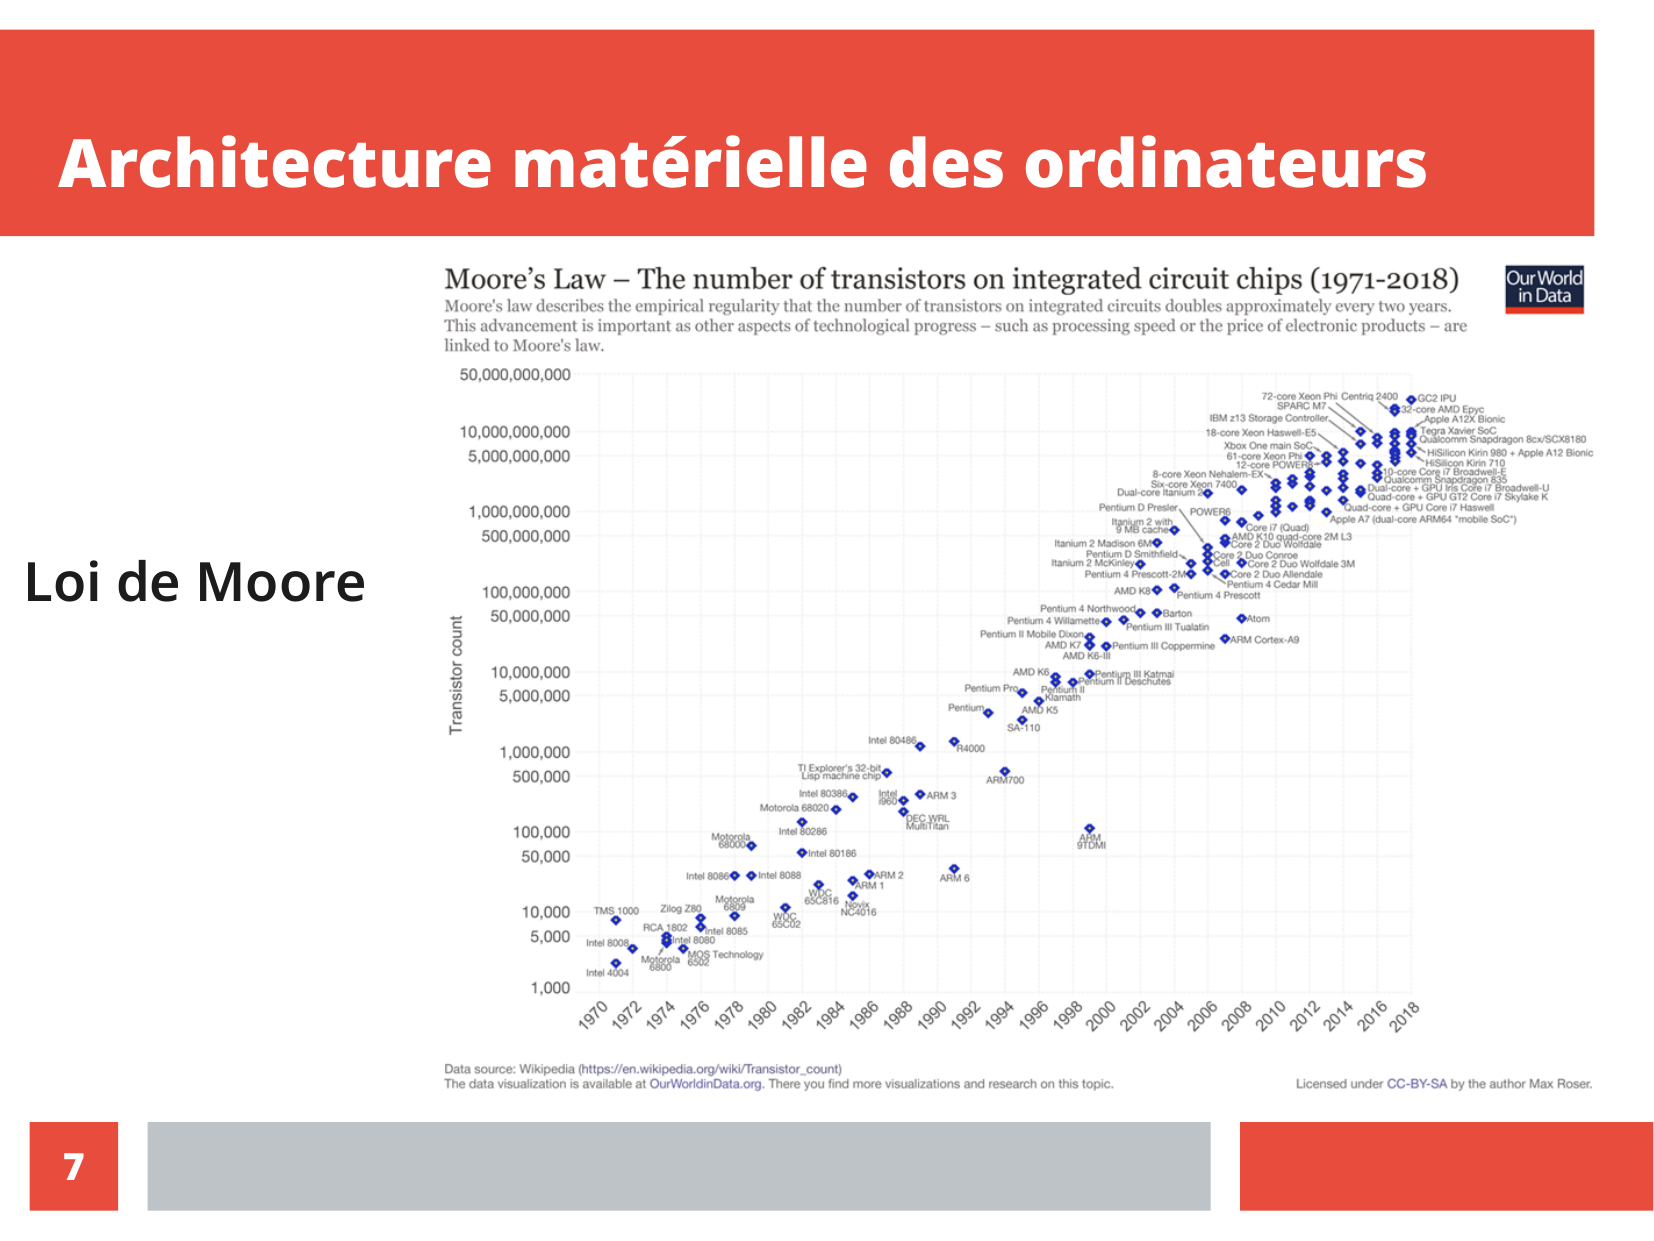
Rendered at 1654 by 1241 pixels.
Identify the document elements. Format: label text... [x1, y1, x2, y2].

title Architecture matérielle des ordinateurs [59, 59, 1595, 207]
picture [437, 259, 1599, 1099]
list Loi de Moore [23, 543, 437, 632]
